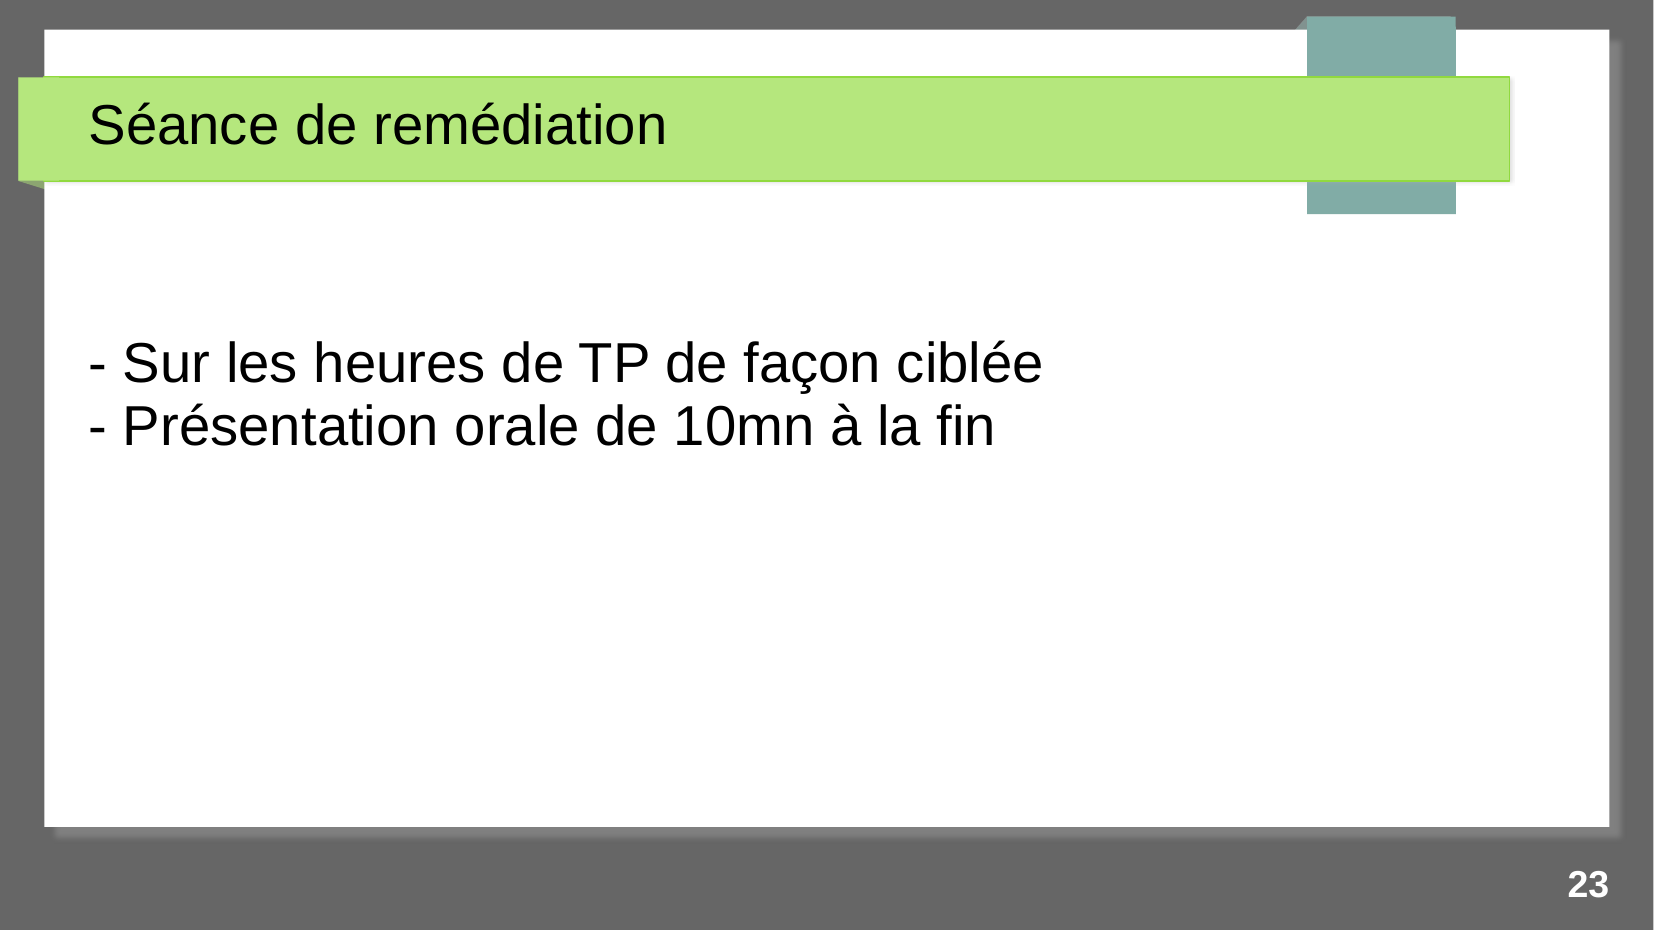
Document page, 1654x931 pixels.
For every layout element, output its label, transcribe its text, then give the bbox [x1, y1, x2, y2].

text_box <numéro> [974, 856, 1625, 916]
title Séance de remédiation [88, 73, 1506, 178]
title - Sur les heures de TP de façon ciblée - Présentation orale de 10mn à la fin [88, 257, 1506, 532]
